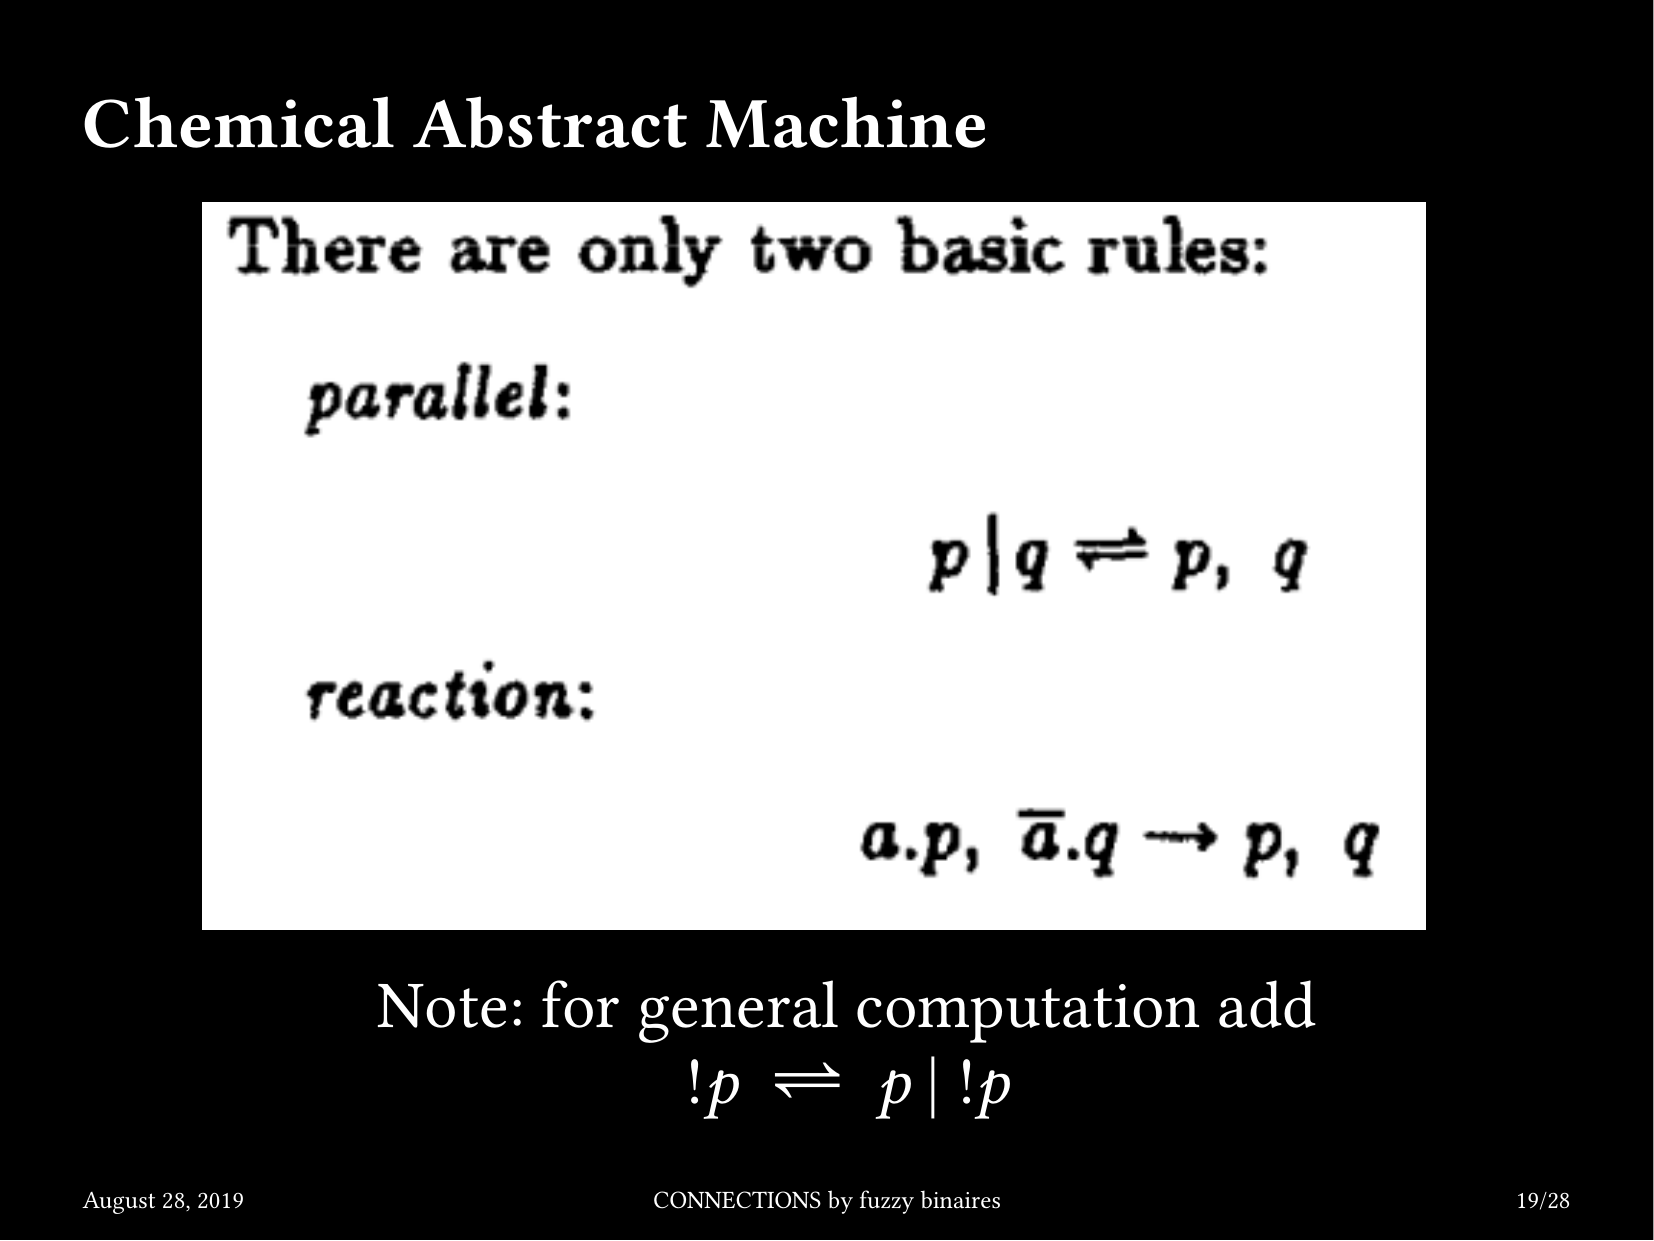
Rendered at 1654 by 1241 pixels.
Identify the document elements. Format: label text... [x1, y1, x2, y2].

picture [202, 202, 1426, 931]
text_box Note: for general computation add !p ⇌ p | !p [210, 960, 1486, 1128]
title Chemical Abstract Machine [82, 49, 1571, 200]
